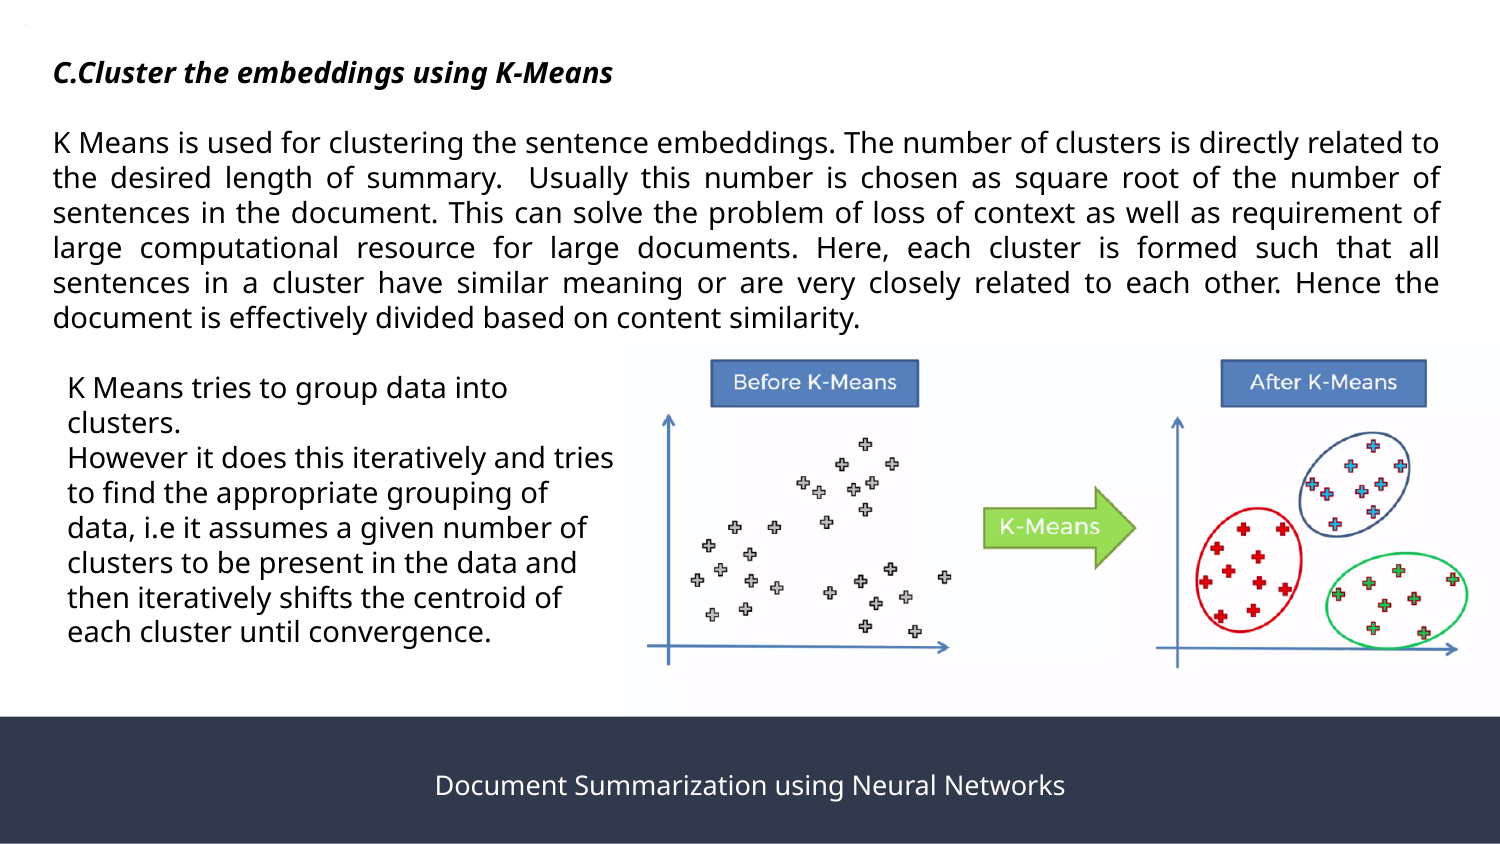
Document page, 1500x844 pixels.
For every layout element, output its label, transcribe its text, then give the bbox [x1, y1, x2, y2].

picture [624, 341, 1500, 713]
text_box C.Cluster the embeddings using K-Means K Means is used for clustering the sentence embeddings. The number of clusters is directly related to the desired length of summary. Usually this number is chosen as square root of the number of sentences in the document. This can solve the problem of loss of context as well as requirement of large computational resource for large documents. Here, each cluster is formed such that all sentences in a cluster have similar meaning or are very closely related to each other. Hence the document is effectively divided based on content similarity. [37, 39, 1457, 342]
list Document Summarization using Neural Networks [0, 725, 1500, 844]
text_box K Means tries to group data into clusters. However it does this iteratively and tries to find the appropriate grouping of data, i.e it assumes a given number of clusters to be present in the data and then iteratively shifts the centroid of each cluster until convergence. [52, 354, 636, 684]
